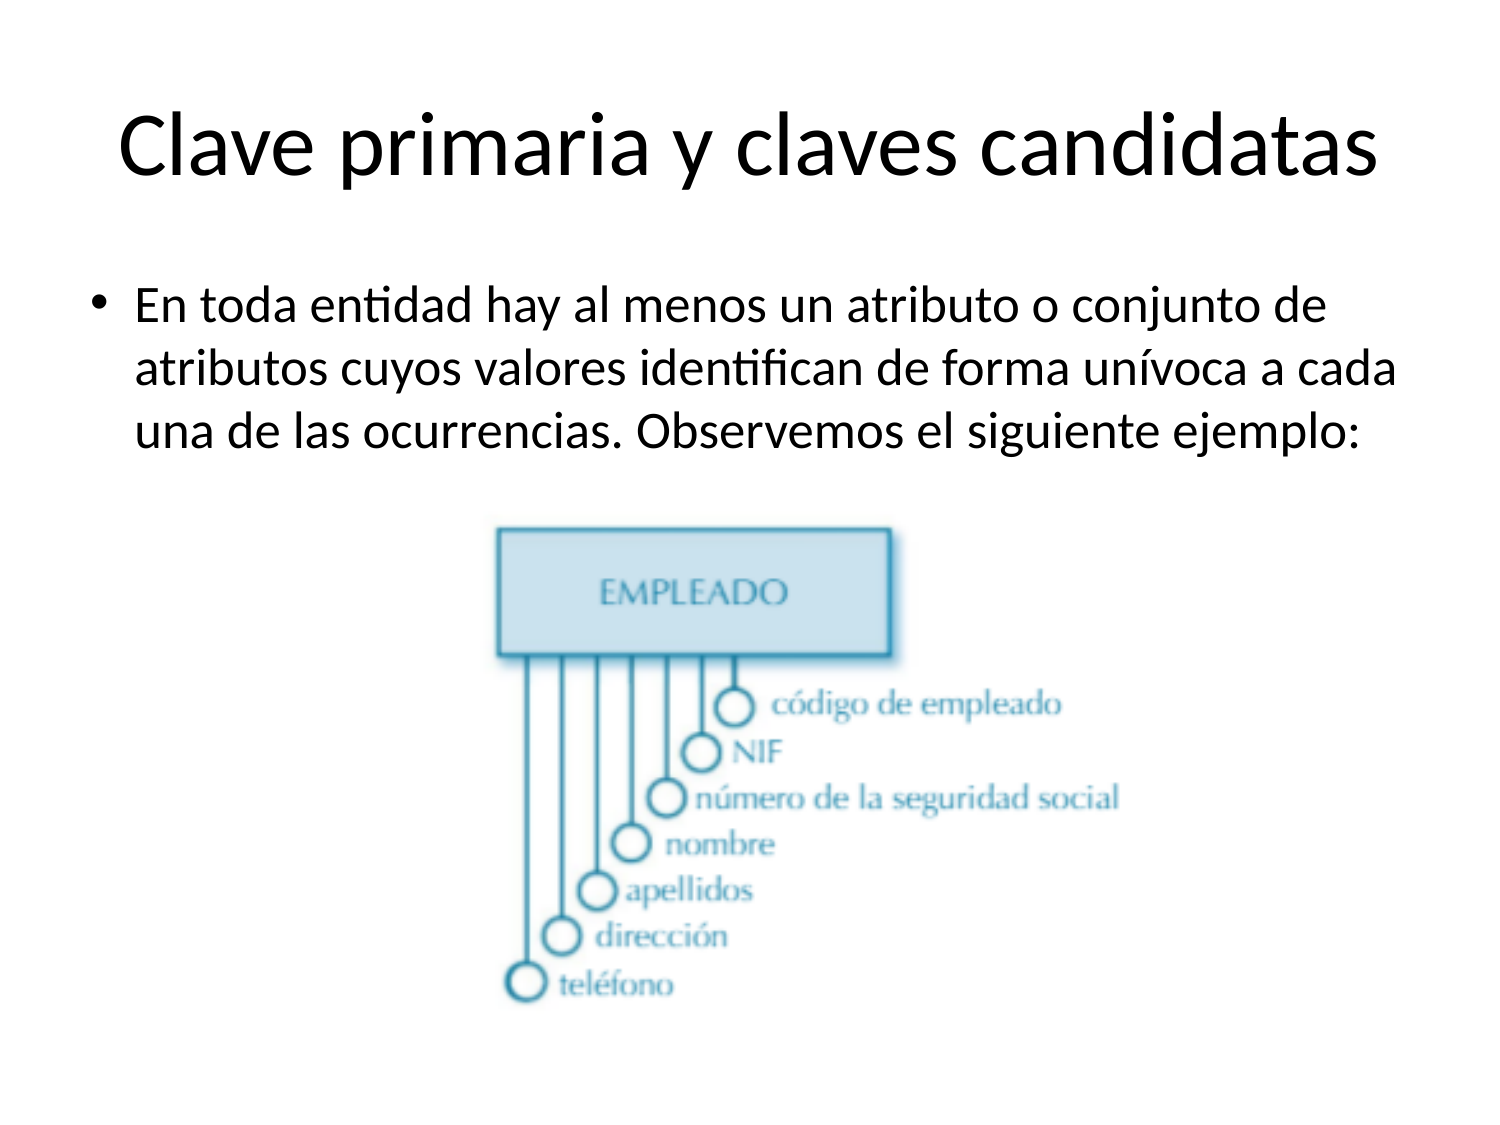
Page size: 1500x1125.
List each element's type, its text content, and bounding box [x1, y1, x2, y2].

title Clave primaria y claves candidatas [75, 45, 1425, 233]
picture [454, 503, 1158, 1049]
list En toda entidad hay al menos un atributo o conjunto de atributos cuyos valores identifican de forma unívoca a cada una de las ocurrencias. Observemos el siguiente ejemplo: [75, 262, 1425, 516]
